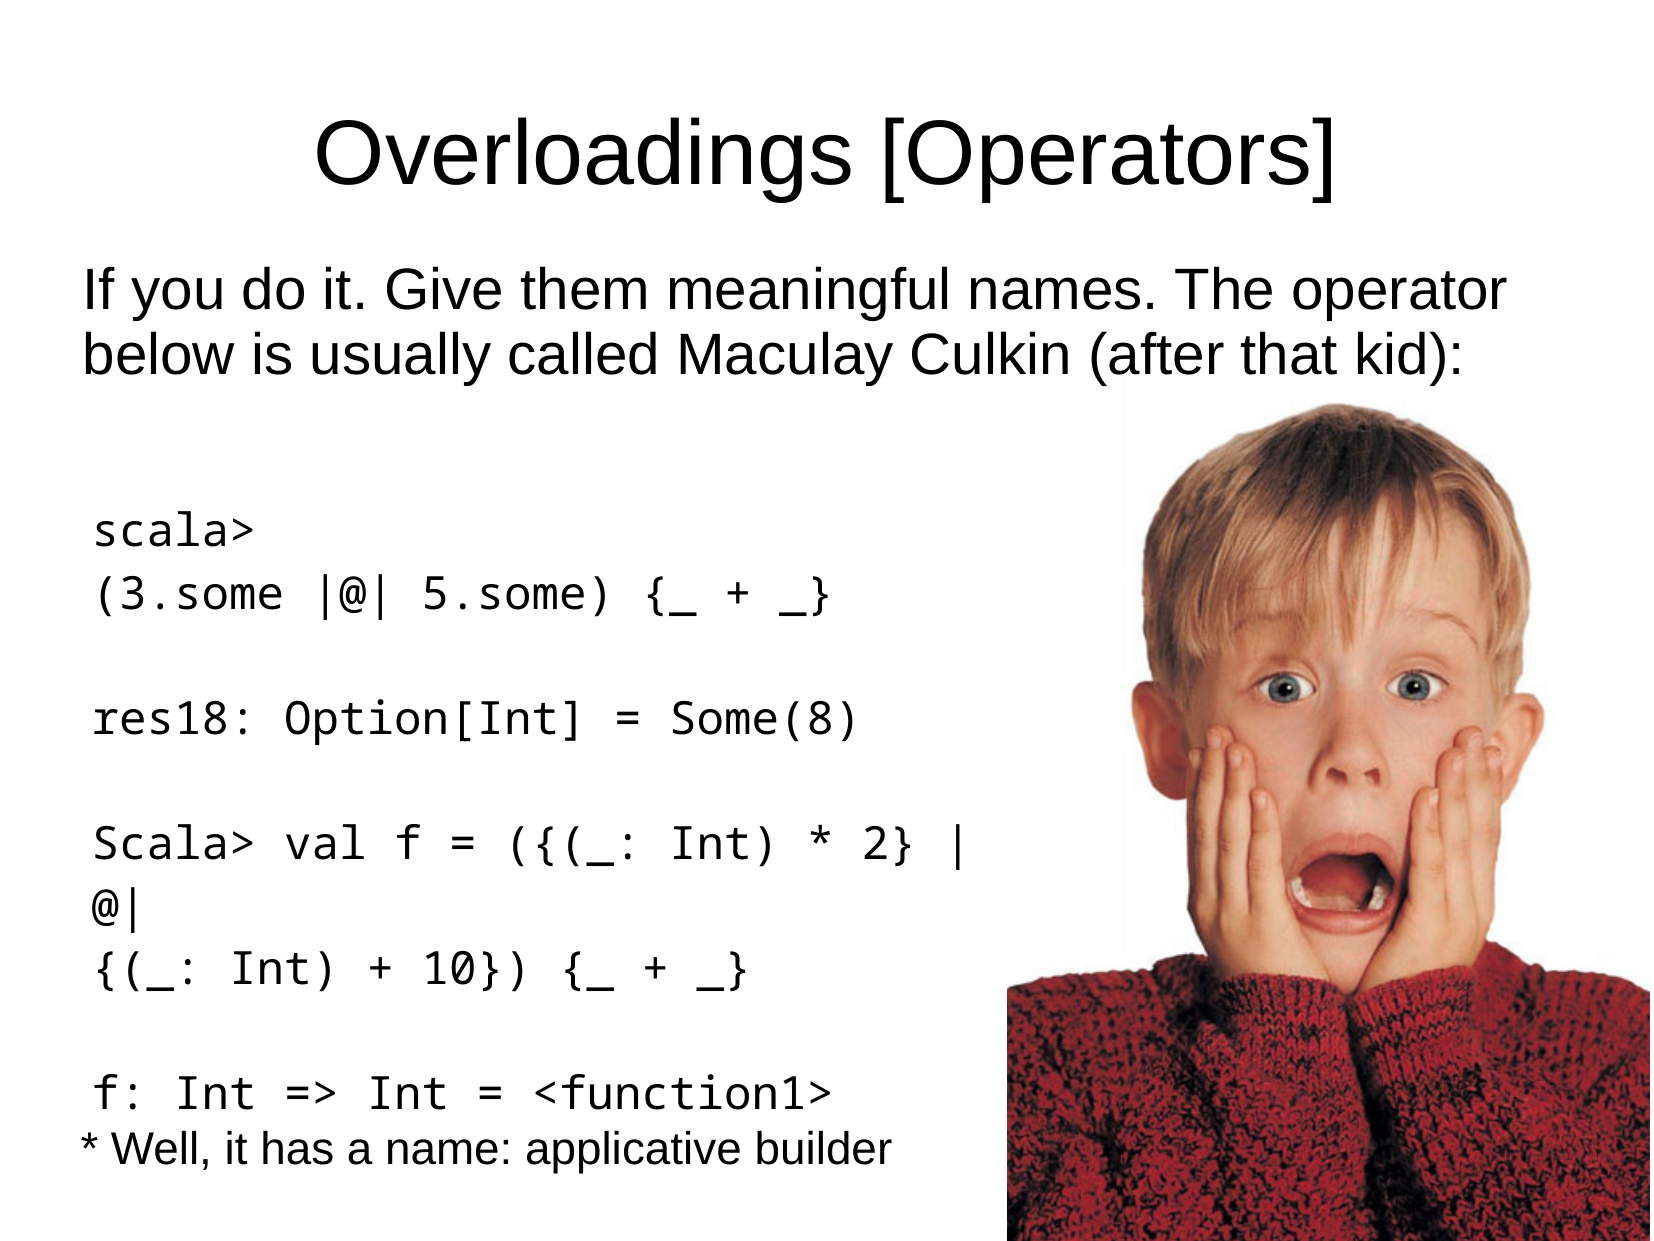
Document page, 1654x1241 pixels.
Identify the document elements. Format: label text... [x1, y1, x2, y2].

text_box * Well, it has a name: applicative builder [65, 1115, 908, 1182]
text_box scala> (3.some |@| 5.some) {_ + _} res18: Option[Int] = Some(8) Scala> val f = ({(_: Int) * 2} |@| {(_: Int) + 10}) {_ + _} f: Int => Int = <function1> [76, 490, 1034, 1049]
title Overloadings [Operators] [82, 49, 1571, 256]
list If you do it. Give them meaningful names. The operator below is usually called Maculay Culkin (after that kid): [82, 256, 1585, 1094]
picture [1007, 376, 1650, 1241]
